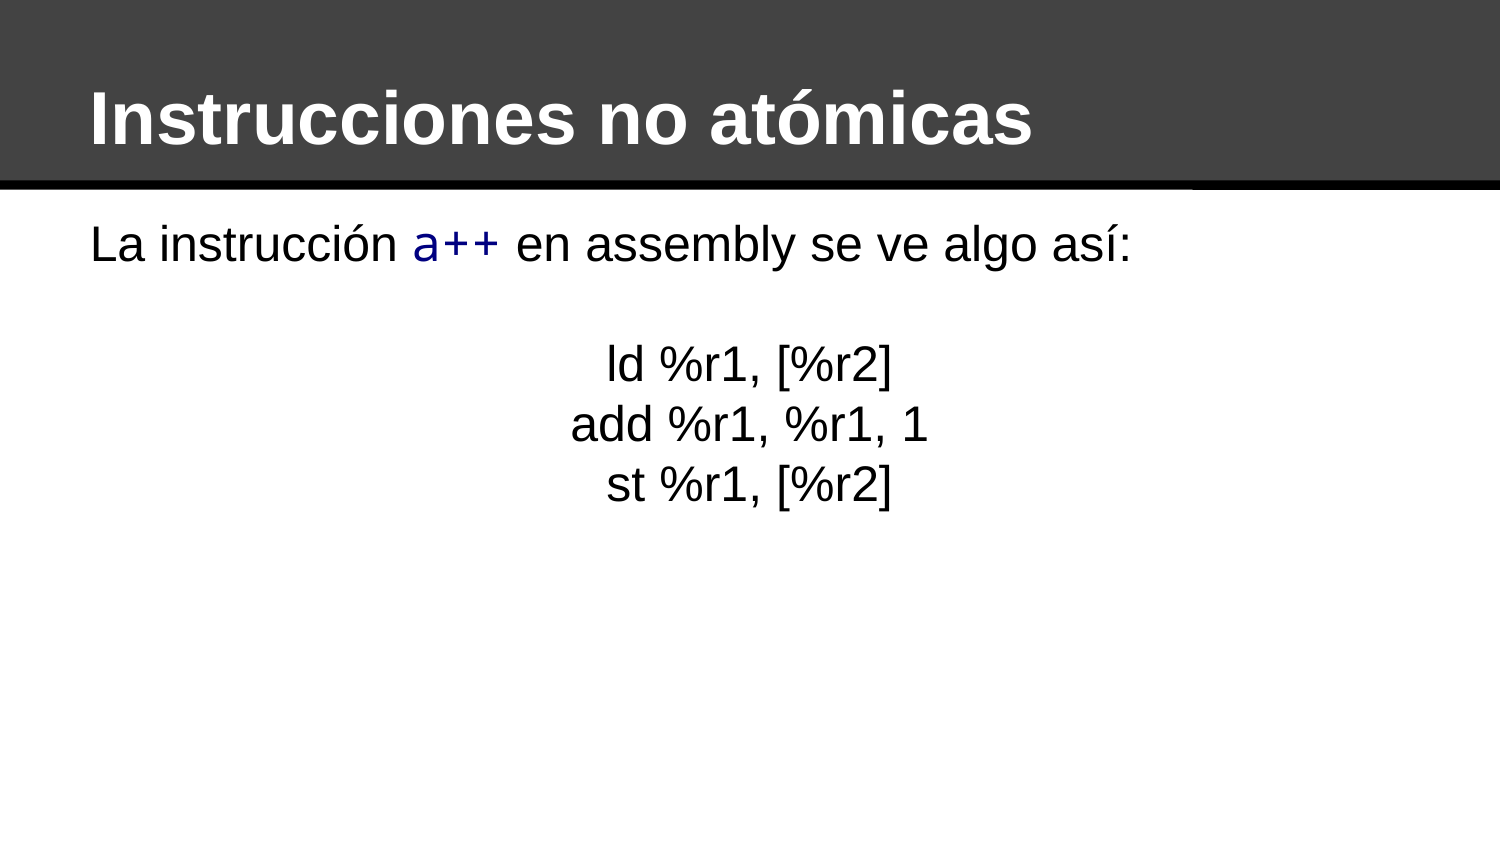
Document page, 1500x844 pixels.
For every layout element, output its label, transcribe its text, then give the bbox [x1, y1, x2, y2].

text_box Instrucciones no atómicas [74, 33, 1425, 175]
text_box La instrucción a++ en assembly se ve algo así: ld %r1, [%r2] add %r1, %r1, 1 st %r1, [%r2] [74, 196, 1425, 808]
